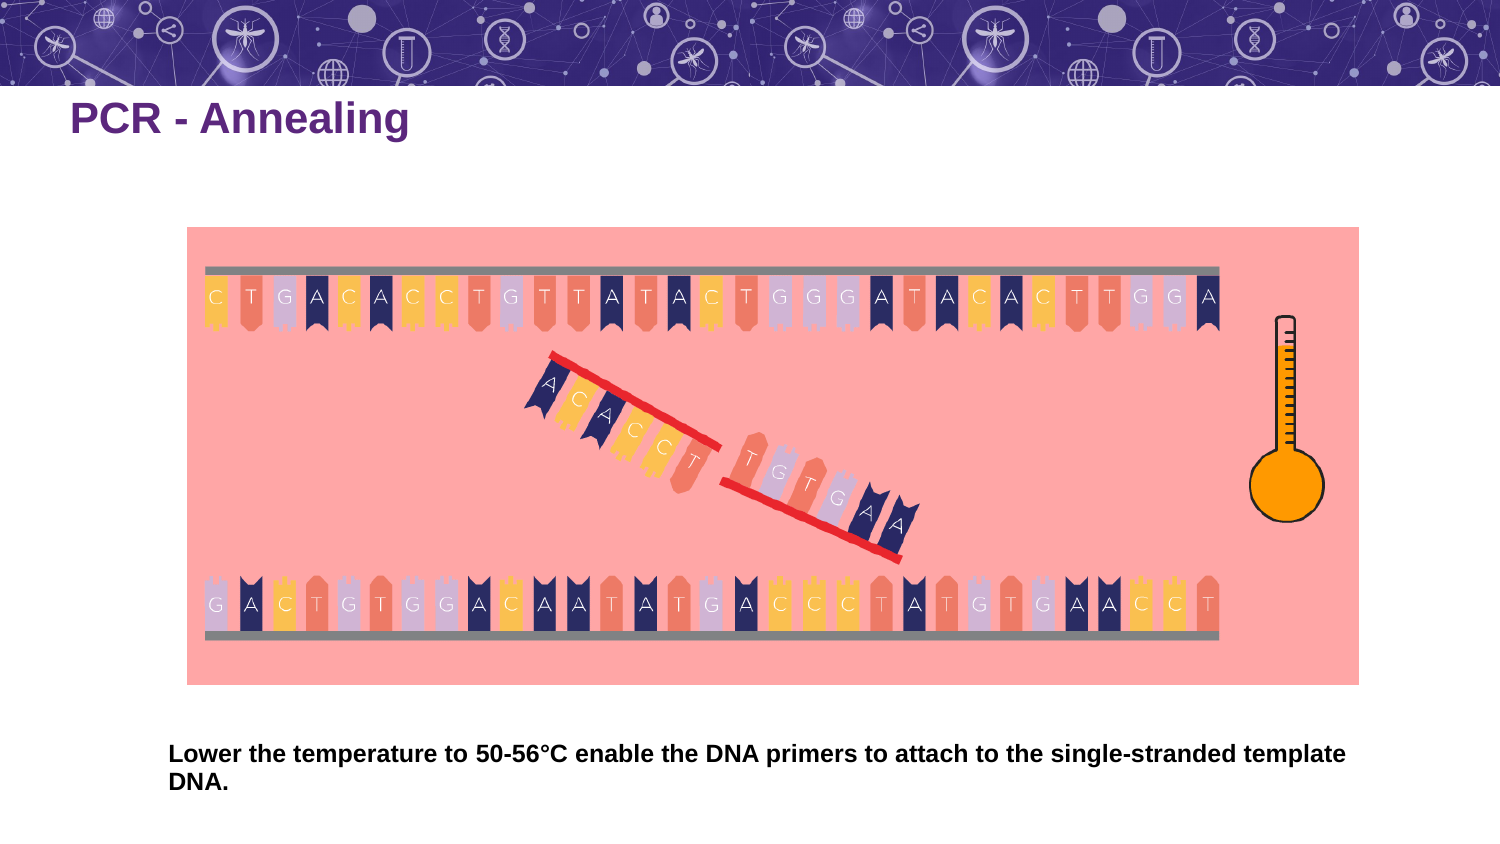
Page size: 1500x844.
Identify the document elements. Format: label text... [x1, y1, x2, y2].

text_box Lower the temperature to 50-56°C enable the DNA primers to attach to the single-stranded template DNA. [153, 732, 1418, 804]
title PCR - Annealing [54, 75, 1118, 151]
picture [187, 227, 1359, 686]
picture [0, 0, 1500, 86]
